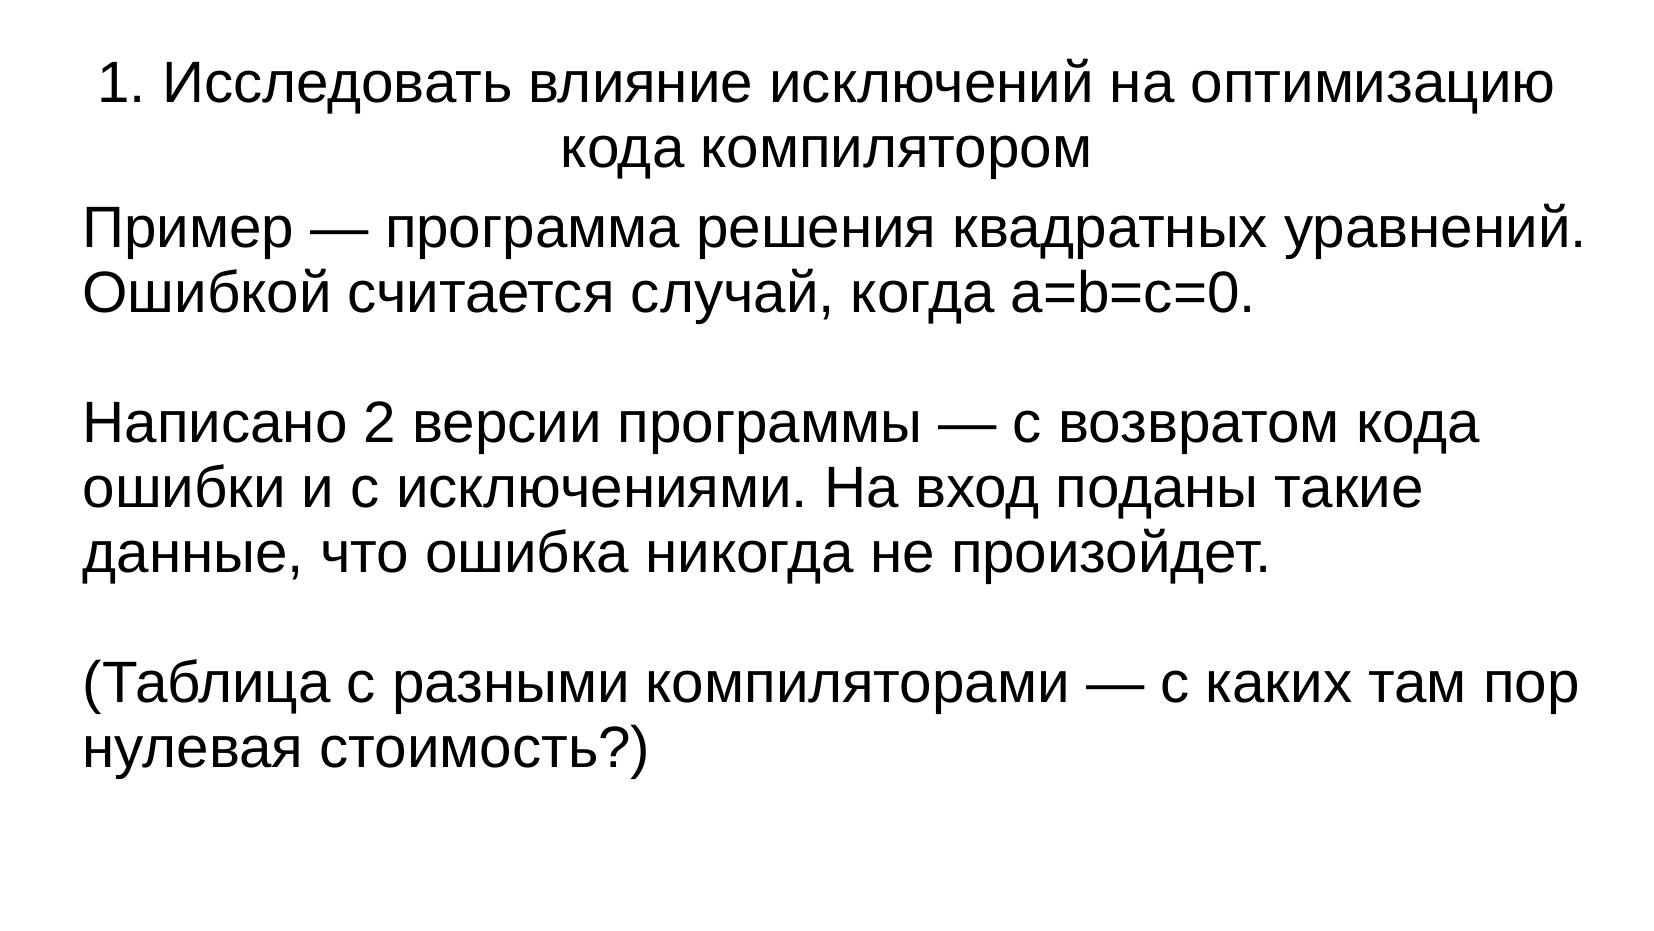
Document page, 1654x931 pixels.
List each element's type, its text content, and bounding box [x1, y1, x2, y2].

title 1. Исследовать влияние исключений на оптимизацию кода компилятором [82, 37, 1571, 193]
subtitle Пример — программа решения квадратных уравнений. Ошибкой считается случай, когда a=b=c=0. Написано 2 версии программы — с возвратом кода ошибки и с исключениями. На вход поданы такие данные, что ошибка никогда не произойдет. (Таблица с разными компиляторами — с каких там пор нулевая стоимость?) [82, 194, 1625, 780]
